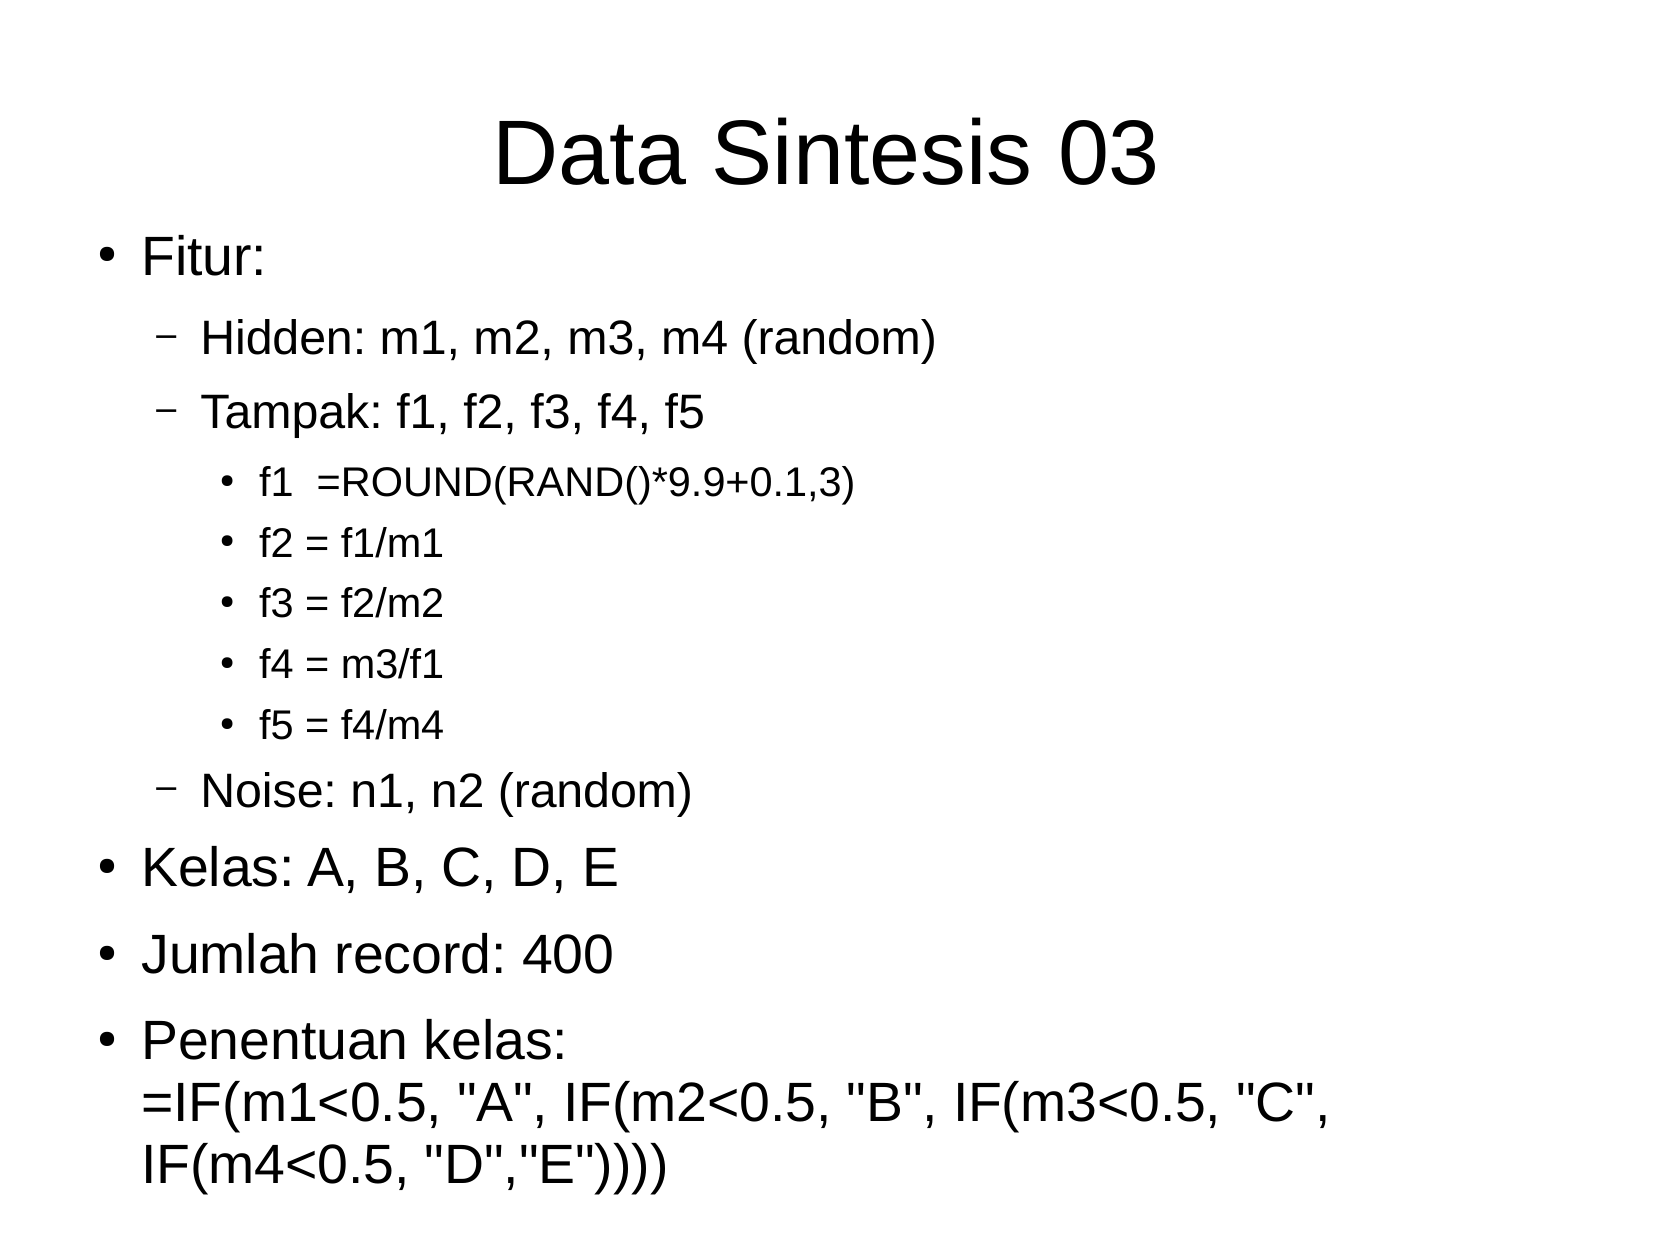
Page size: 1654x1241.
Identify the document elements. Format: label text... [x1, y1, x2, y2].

title Data Sintesis 03 [82, 49, 1571, 225]
list Fitur: Hidden: m1, m2, m3, m4 (random) Tampak: f1, f2, f3, f4, f5 f1 =ROUND(RAND()*9.9+0.1,3) f2 = f1/m1 f3 = f2/m2 f4 = m3/f1 f5 = f4/m4 Noise: n1, n2 (random) Kelas: A, B, C, D, E Jumlah record: 400 Penentuan kelas: =IF(m1<0.5, "A", IF(m2<0.5, "B", IF(m3<0.5, "C", IF(m4<0.5, "D","E")))) [82, 225, 1571, 1201]
